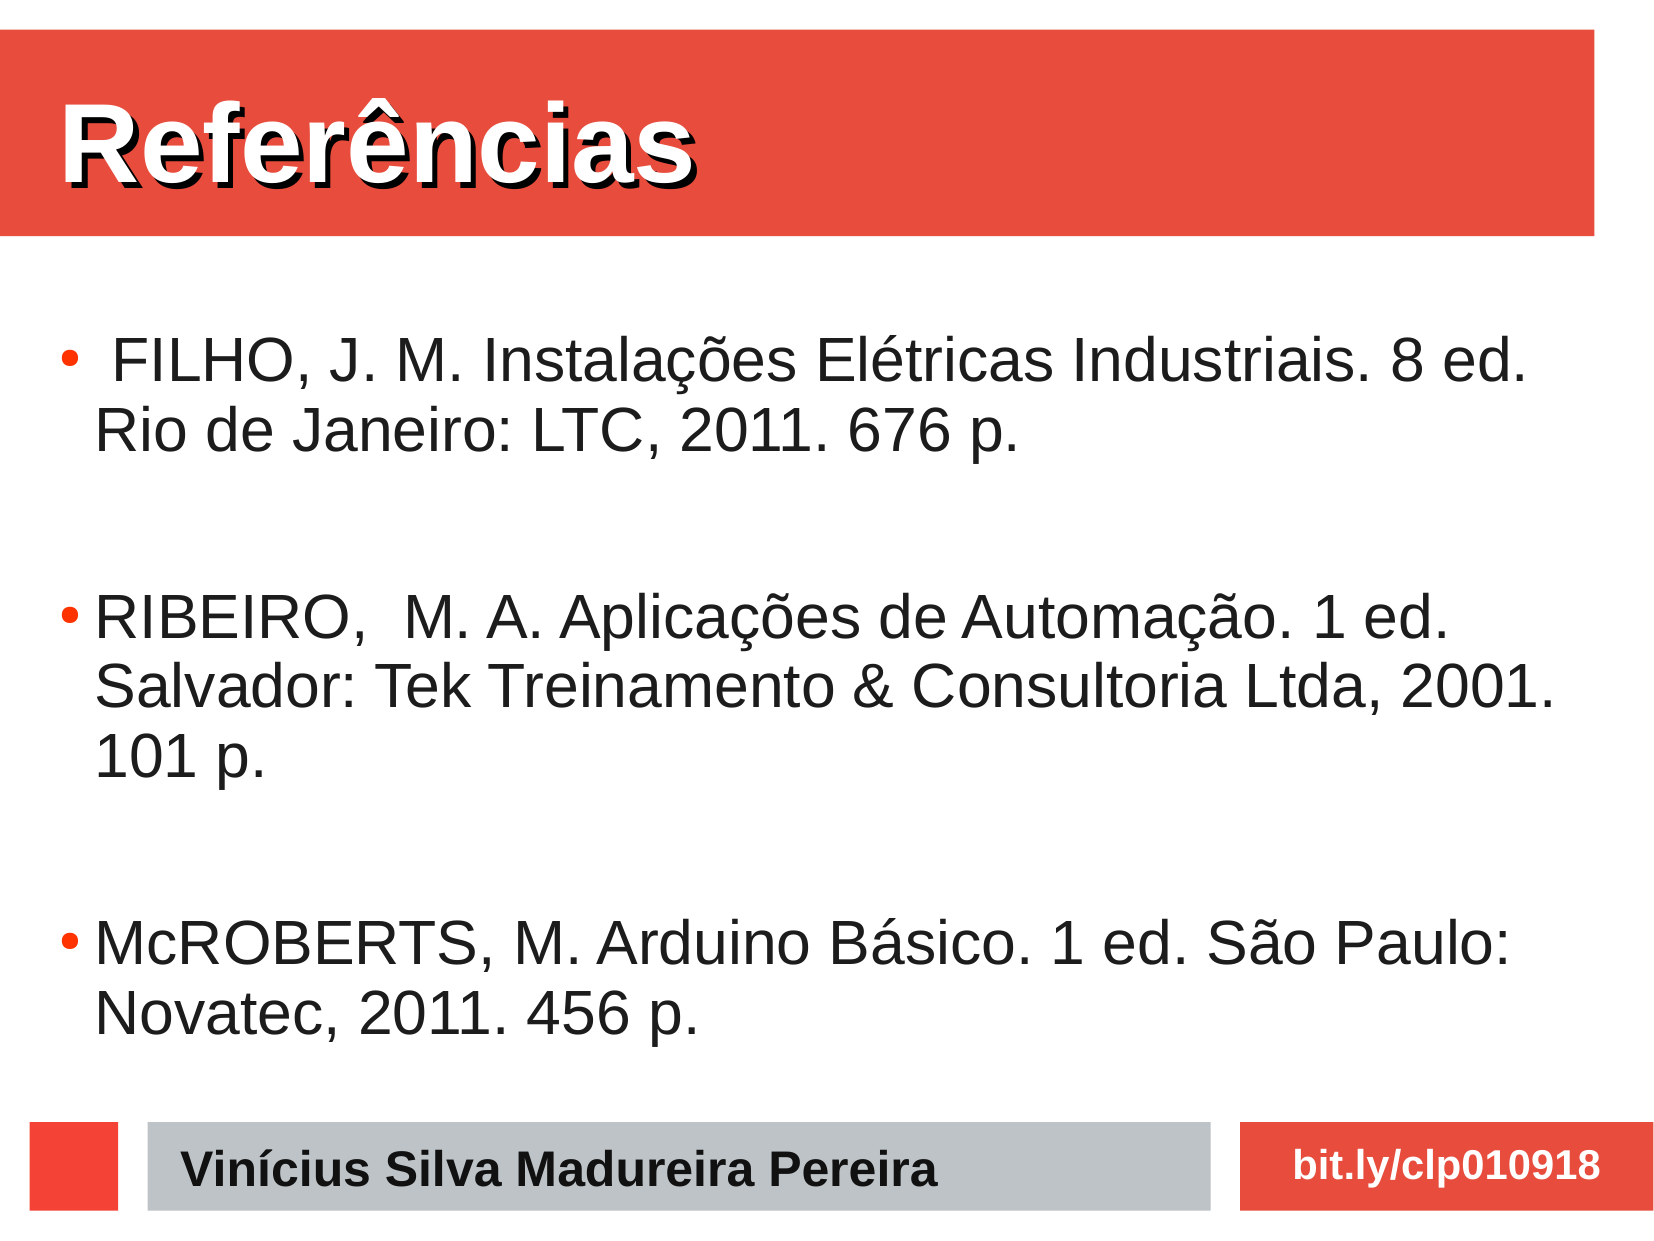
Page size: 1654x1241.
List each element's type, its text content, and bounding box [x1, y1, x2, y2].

title Referências [59, 59, 1595, 207]
text_box bit.ly/clp010918 [1228, 1133, 1654, 1205]
list FILHO, J. M. Instalações Elétricas Industriais. 8 ed. Rio de Janeiro: LTC, 2011. 676 p. RIBEIRO, M. A. Aplicações de Automação. 1 ed. Salvador: Tek Treinamento & Consultoria Ltda, 2001. 101 p. McROBERTS, M. Arduino Básico. 1 ed. São Paulo: Novatec, 2011. 456 p. [59, 324, 1565, 1093]
text_box Vinícius Silva Madureira Pereira [165, 1133, 1170, 1205]
